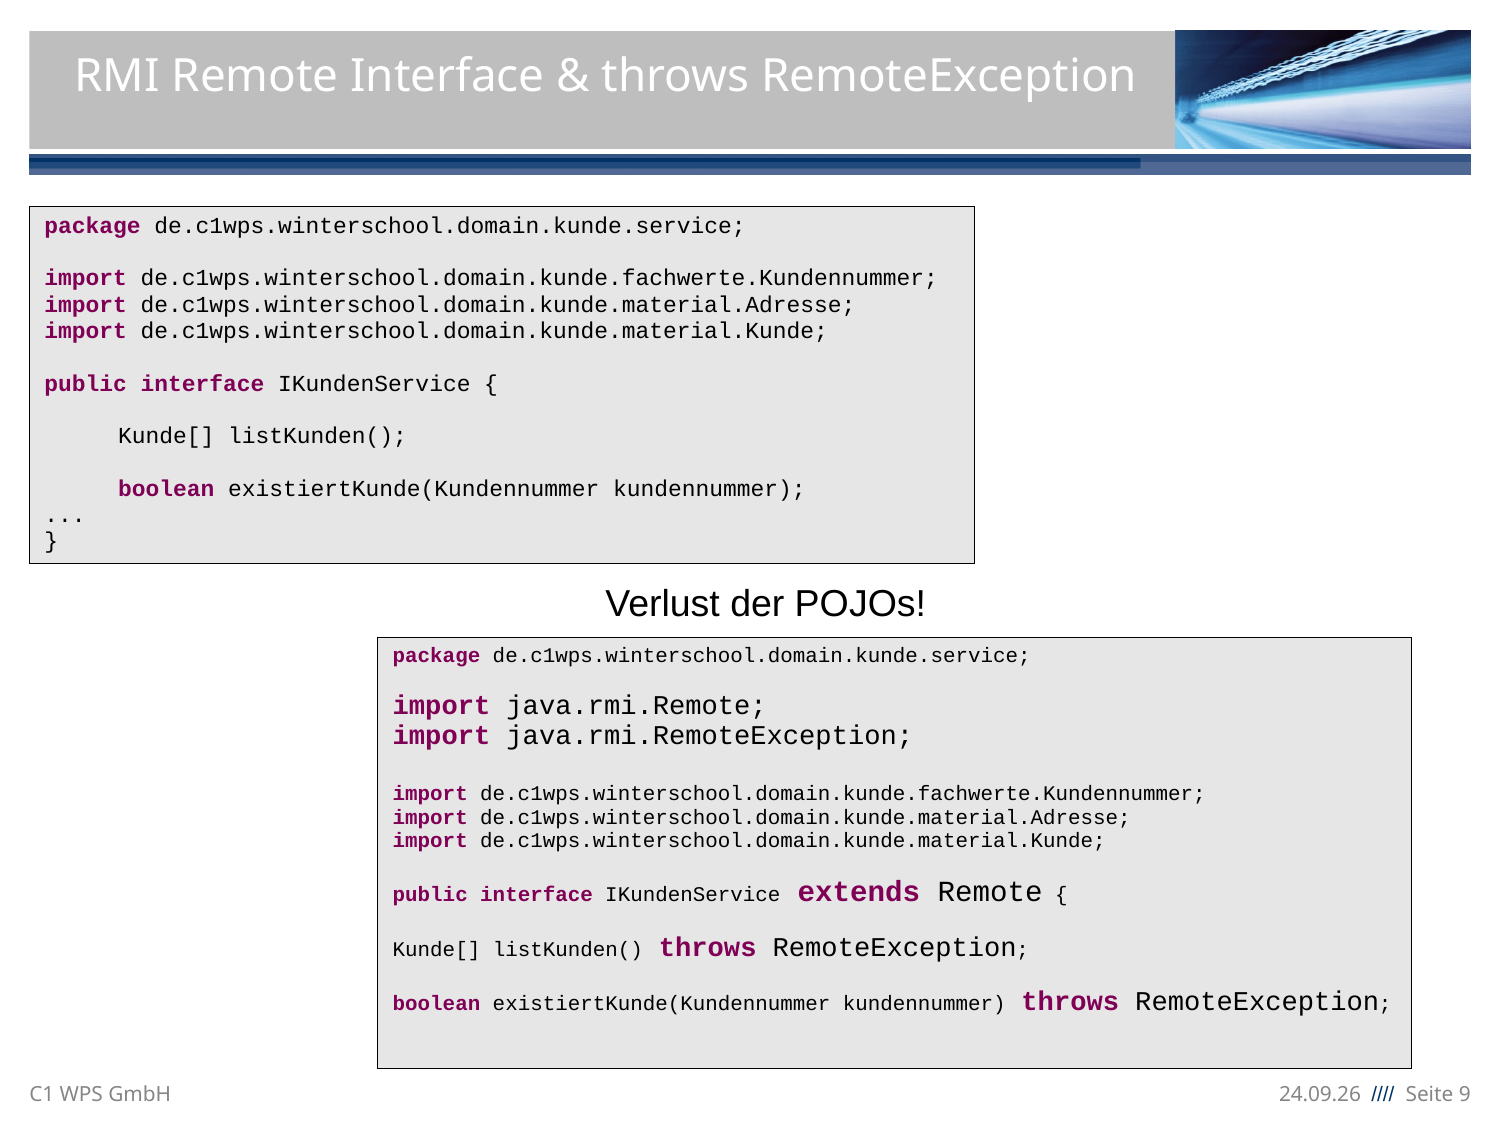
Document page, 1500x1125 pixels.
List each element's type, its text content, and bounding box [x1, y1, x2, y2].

text_box Verlust der POJOs! [590, 575, 945, 632]
text_box package de.c1wps.winterschool.domain.kunde.service; import de.c1wps.winterschool.domain.kunde.fachwerte.Kundennummer; import de.c1wps.winterschool.domain.kunde.material.Adresse; import de.c1wps.winterschool.domain.kunde.material.Kunde; public interface IKundenService { Kunde[] listKunden(); boolean existiertKunde(Kundennummer kundennummer); ... } [29, 206, 975, 553]
picture [1175, 30, 1471, 149]
picture [29, 154, 1471, 175]
title RMI Remote Interface & throws RemoteException [29, 31, 1176, 149]
text_box package de.c1wps.winterschool.domain.kunde.service; import java.rmi.Remote; import java.rmi.RemoteException; import de.c1wps.winterschool.domain.kunde.fachwerte.Kundennummer; import de.c1wps.winterschool.domain.kunde.material.Adresse; import de.c1wps.winterschool.domain.kunde.material.Kunde; public interface IKundenService extends Remote { Kunde[] listKunden() throws RemoteException; boolean existiertKunde(Kundennummer kundennummer) throws RemoteException; [377, 637, 1412, 1069]
